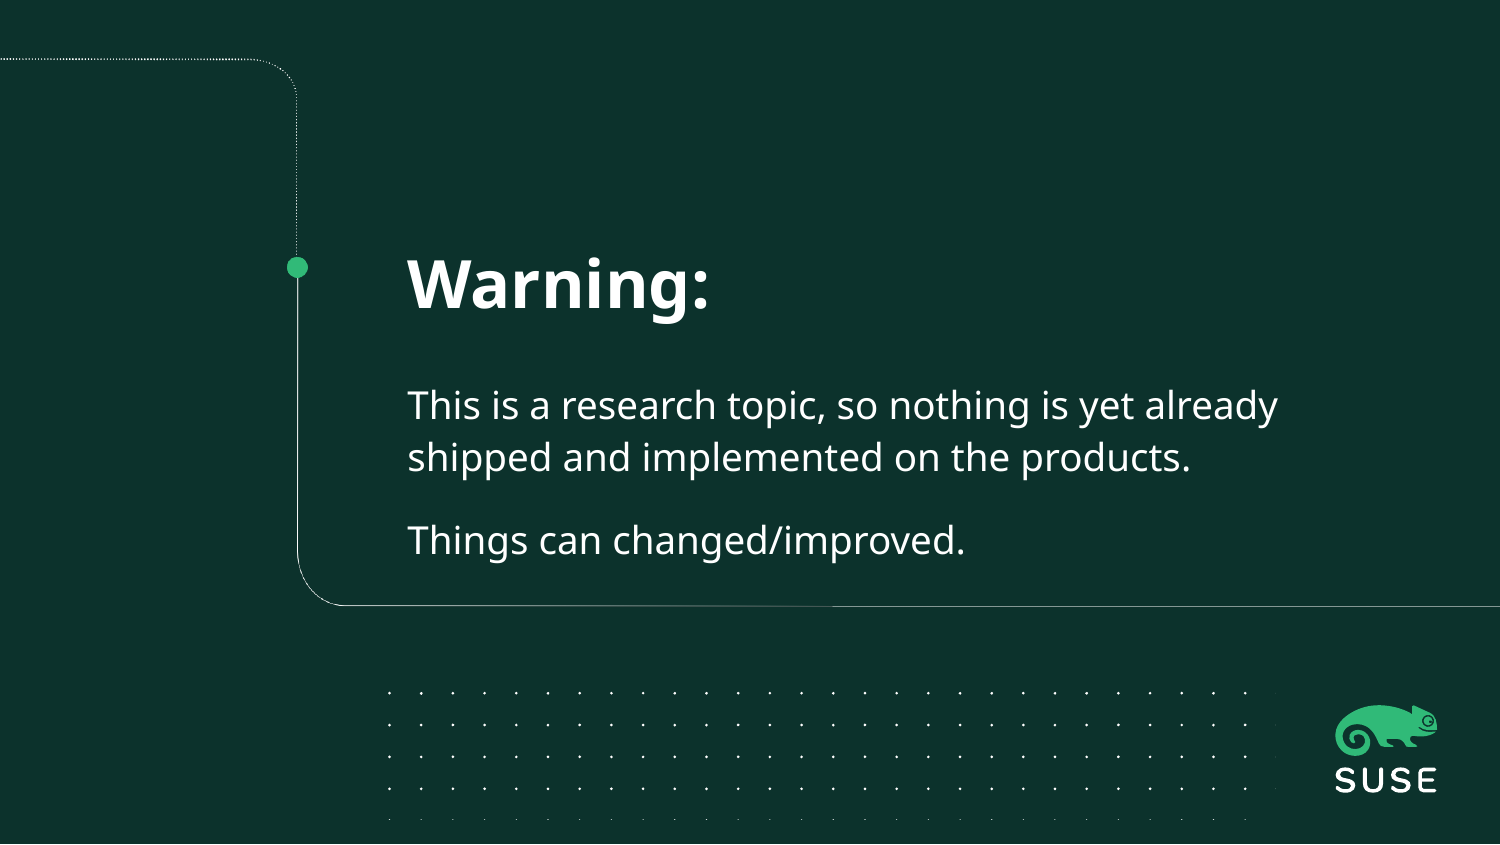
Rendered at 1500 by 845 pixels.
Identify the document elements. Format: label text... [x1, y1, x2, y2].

list This is a research topic, so nothing is yet already shipped and implemented on the products. Things can changed/improved. [407, 377, 1312, 585]
title Warning: [407, 212, 1312, 354]
picture [0, 58, 1500, 607]
